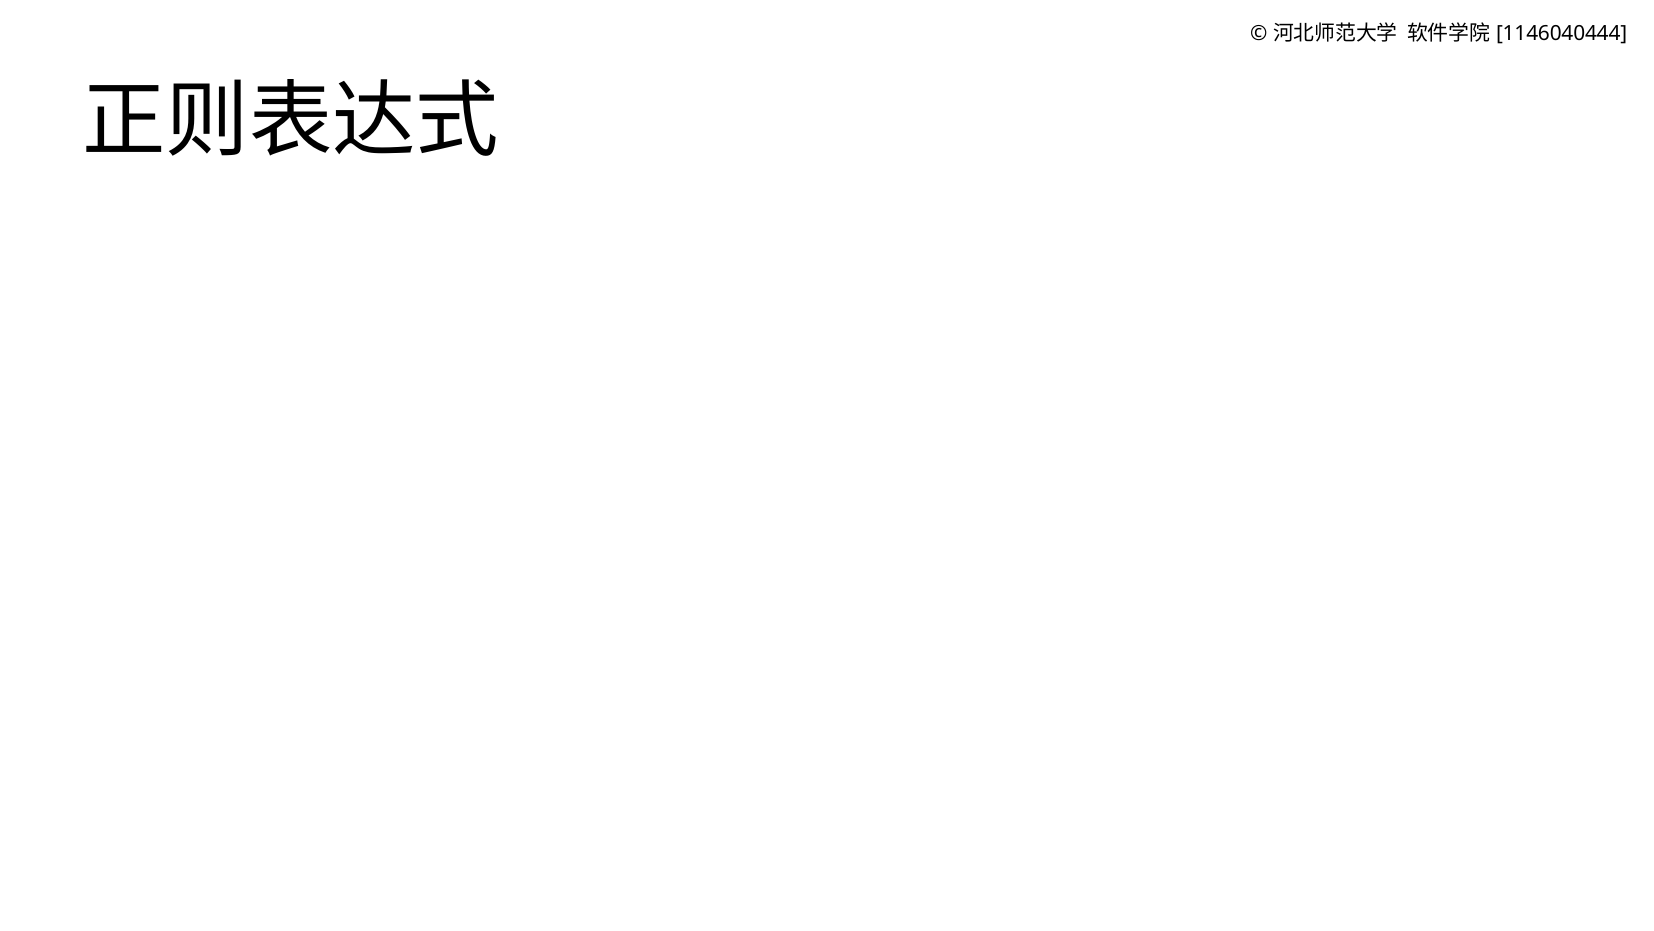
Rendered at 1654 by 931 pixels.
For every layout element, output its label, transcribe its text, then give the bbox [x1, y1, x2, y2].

title 正则表达式 [82, 37, 1571, 189]
